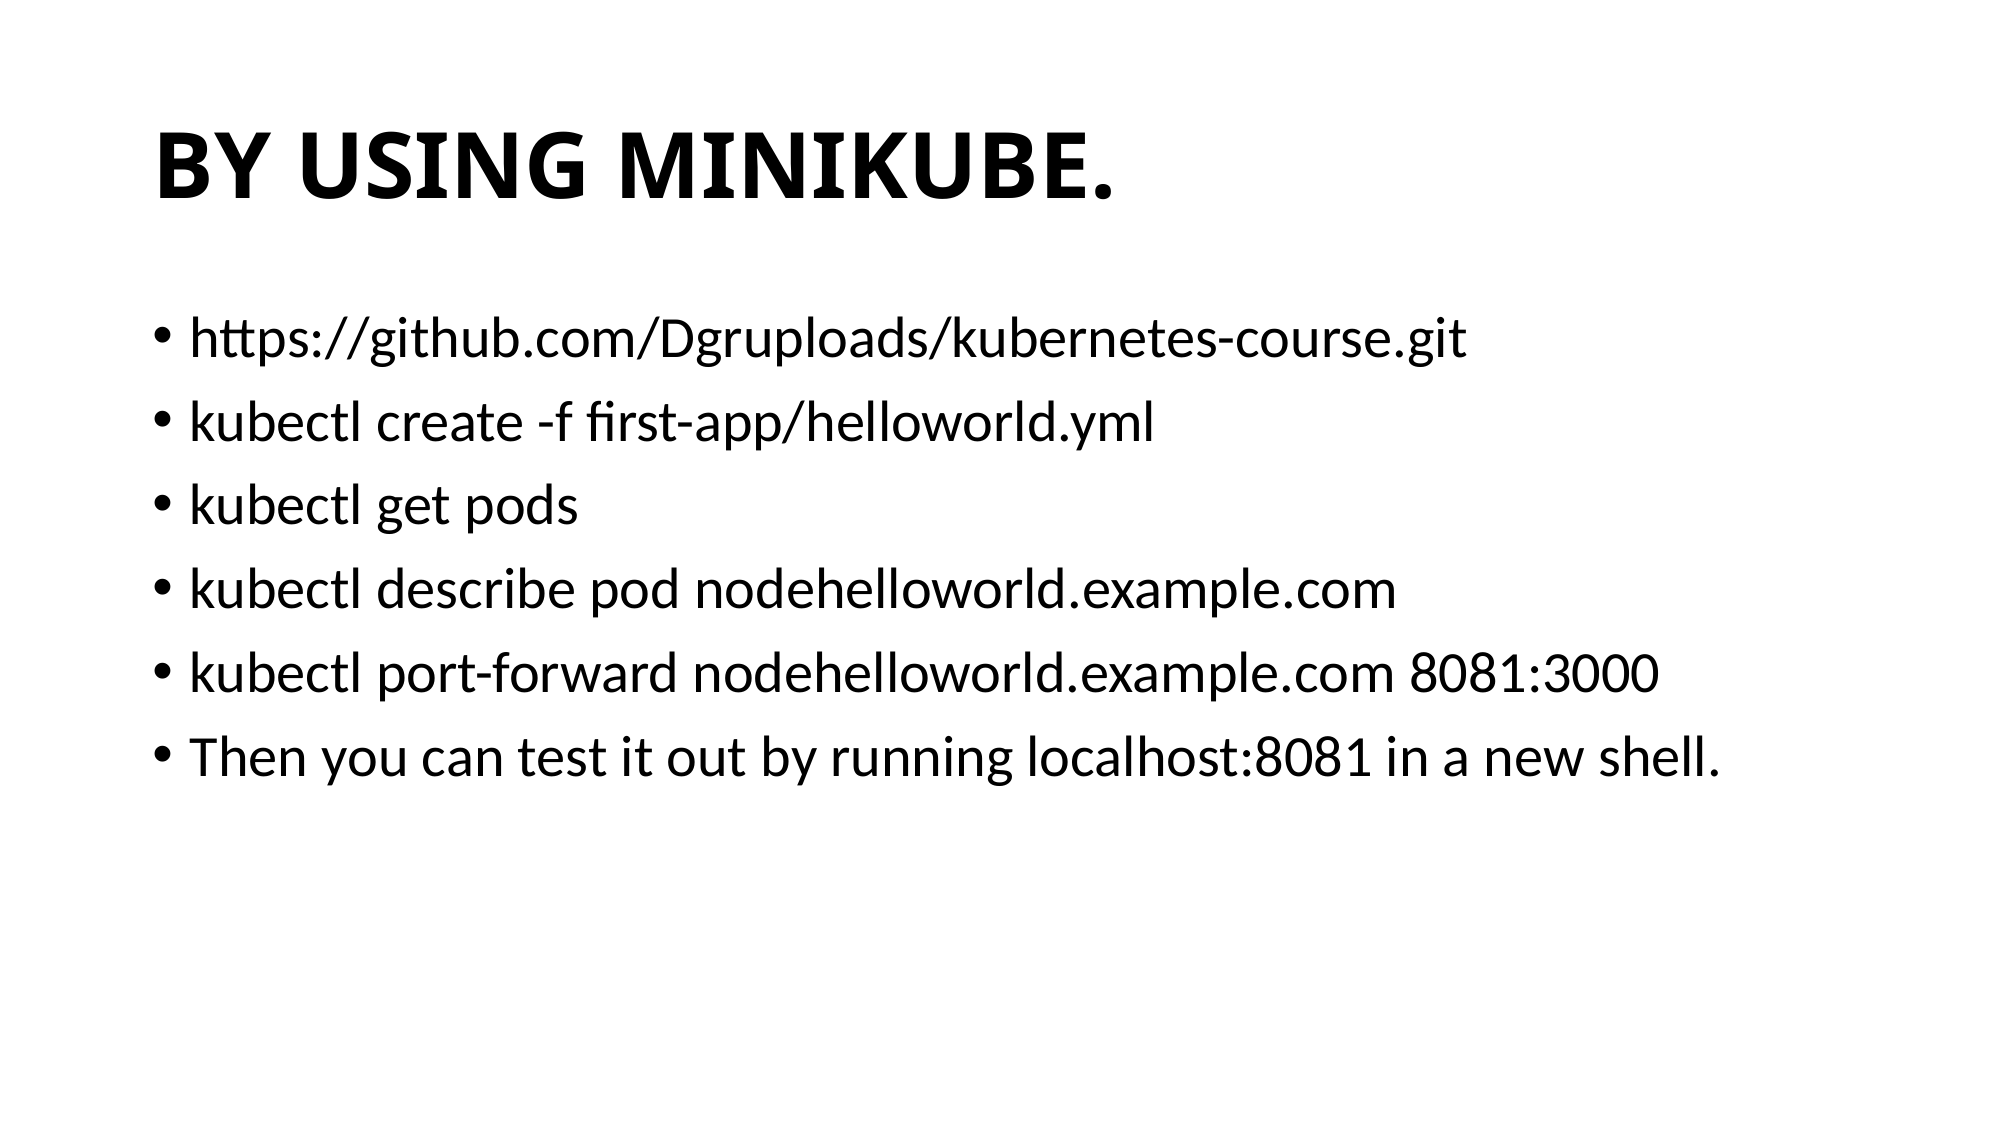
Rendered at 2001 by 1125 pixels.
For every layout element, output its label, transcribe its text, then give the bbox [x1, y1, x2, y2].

title BY USING MINIKUBE. [137, 59, 1863, 278]
list https://github.com/Dgruploads/kubernetes-course.git kubectl create -f first-app/helloworld.yml kubectl get pods kubectl describe pod nodehelloworld.example.com kubectl port-forward nodehelloworld.example.com 8081:3000 Then you can test it out by running localhost:8081 in a new shell. [137, 299, 1863, 1014]
